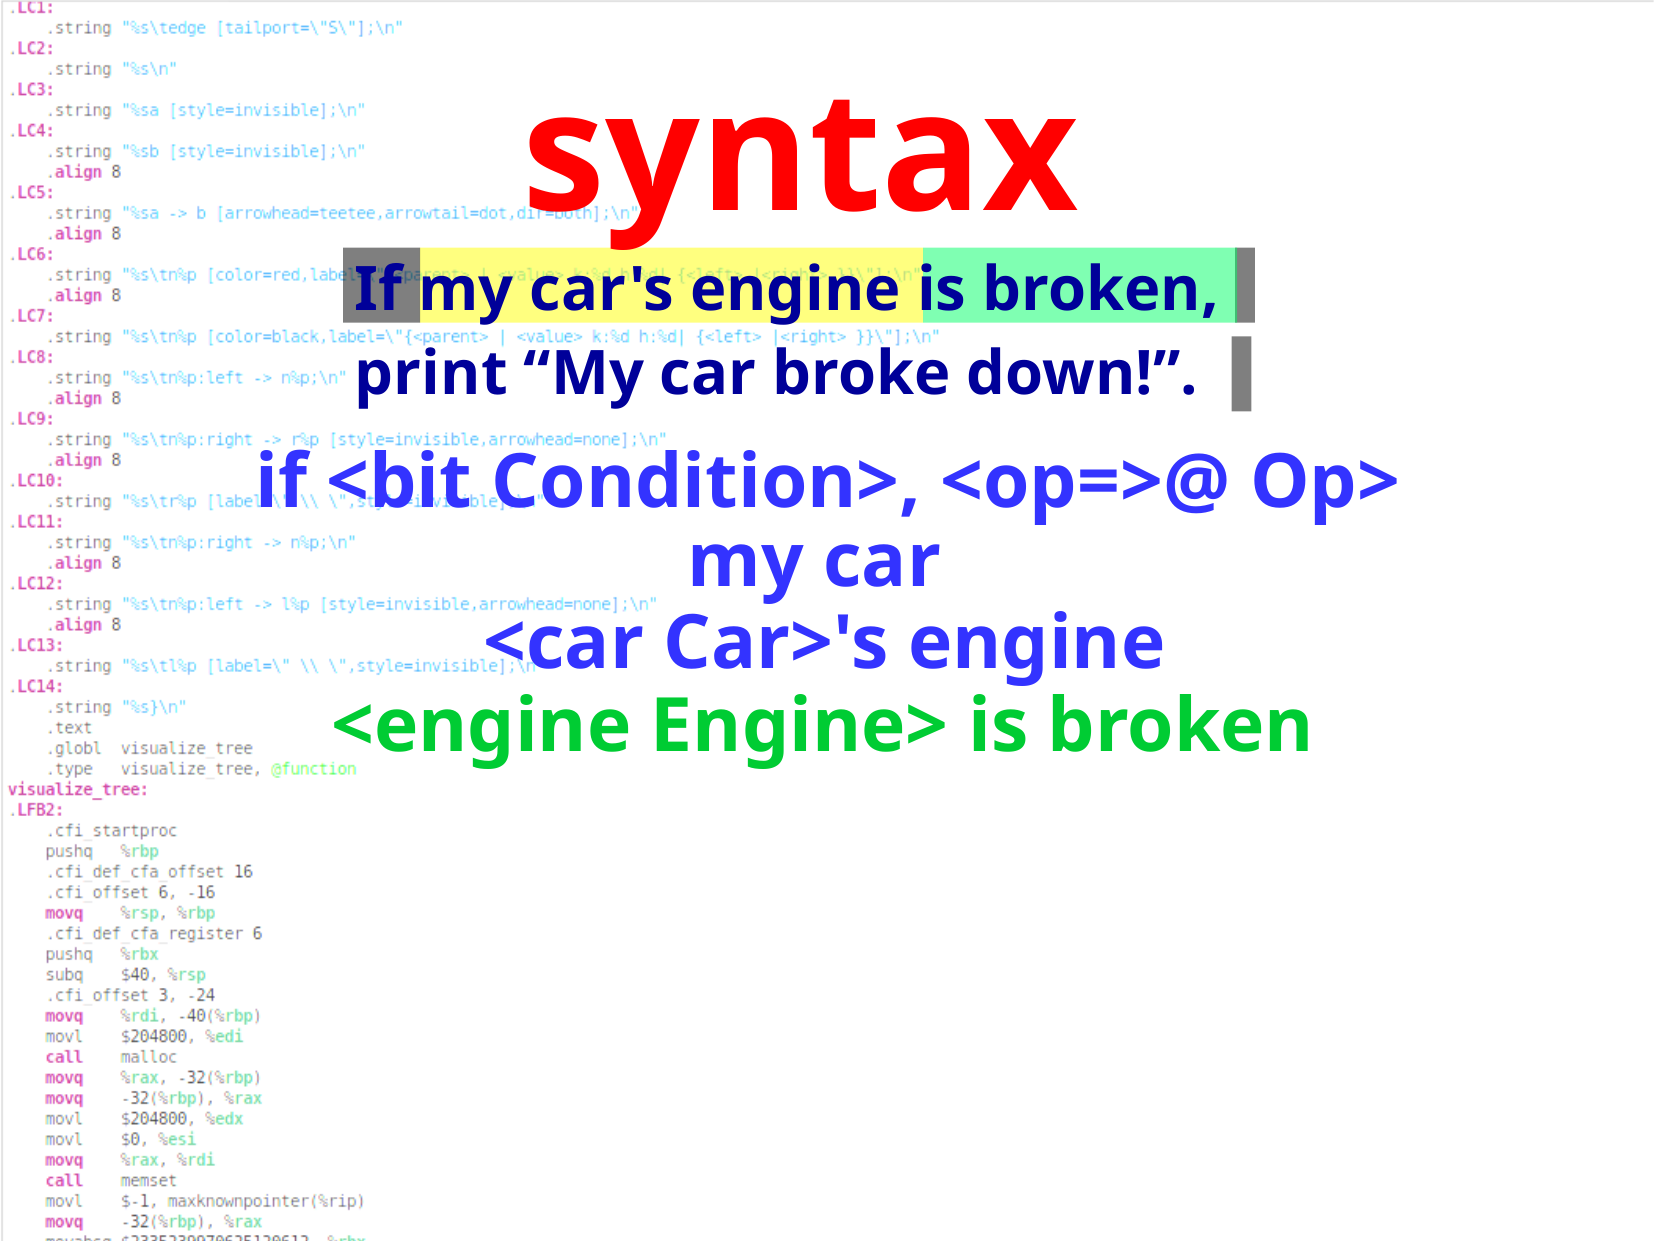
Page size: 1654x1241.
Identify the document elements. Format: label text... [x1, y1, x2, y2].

text_box <car Car>'s engine [300, 581, 1350, 663]
picture [0, 0, 1654, 1241]
text_box <engine Engine> is broken [223, 663, 1424, 783]
text_box If my car's engine is broken, print “My car broke down!”. [340, 237, 1336, 420]
text_box syntax [507, 25, 1116, 237]
text_box if <bit Condition>, <op=>@ Op> [9, 420, 1648, 539]
text_box my car [589, 498, 1040, 617]
